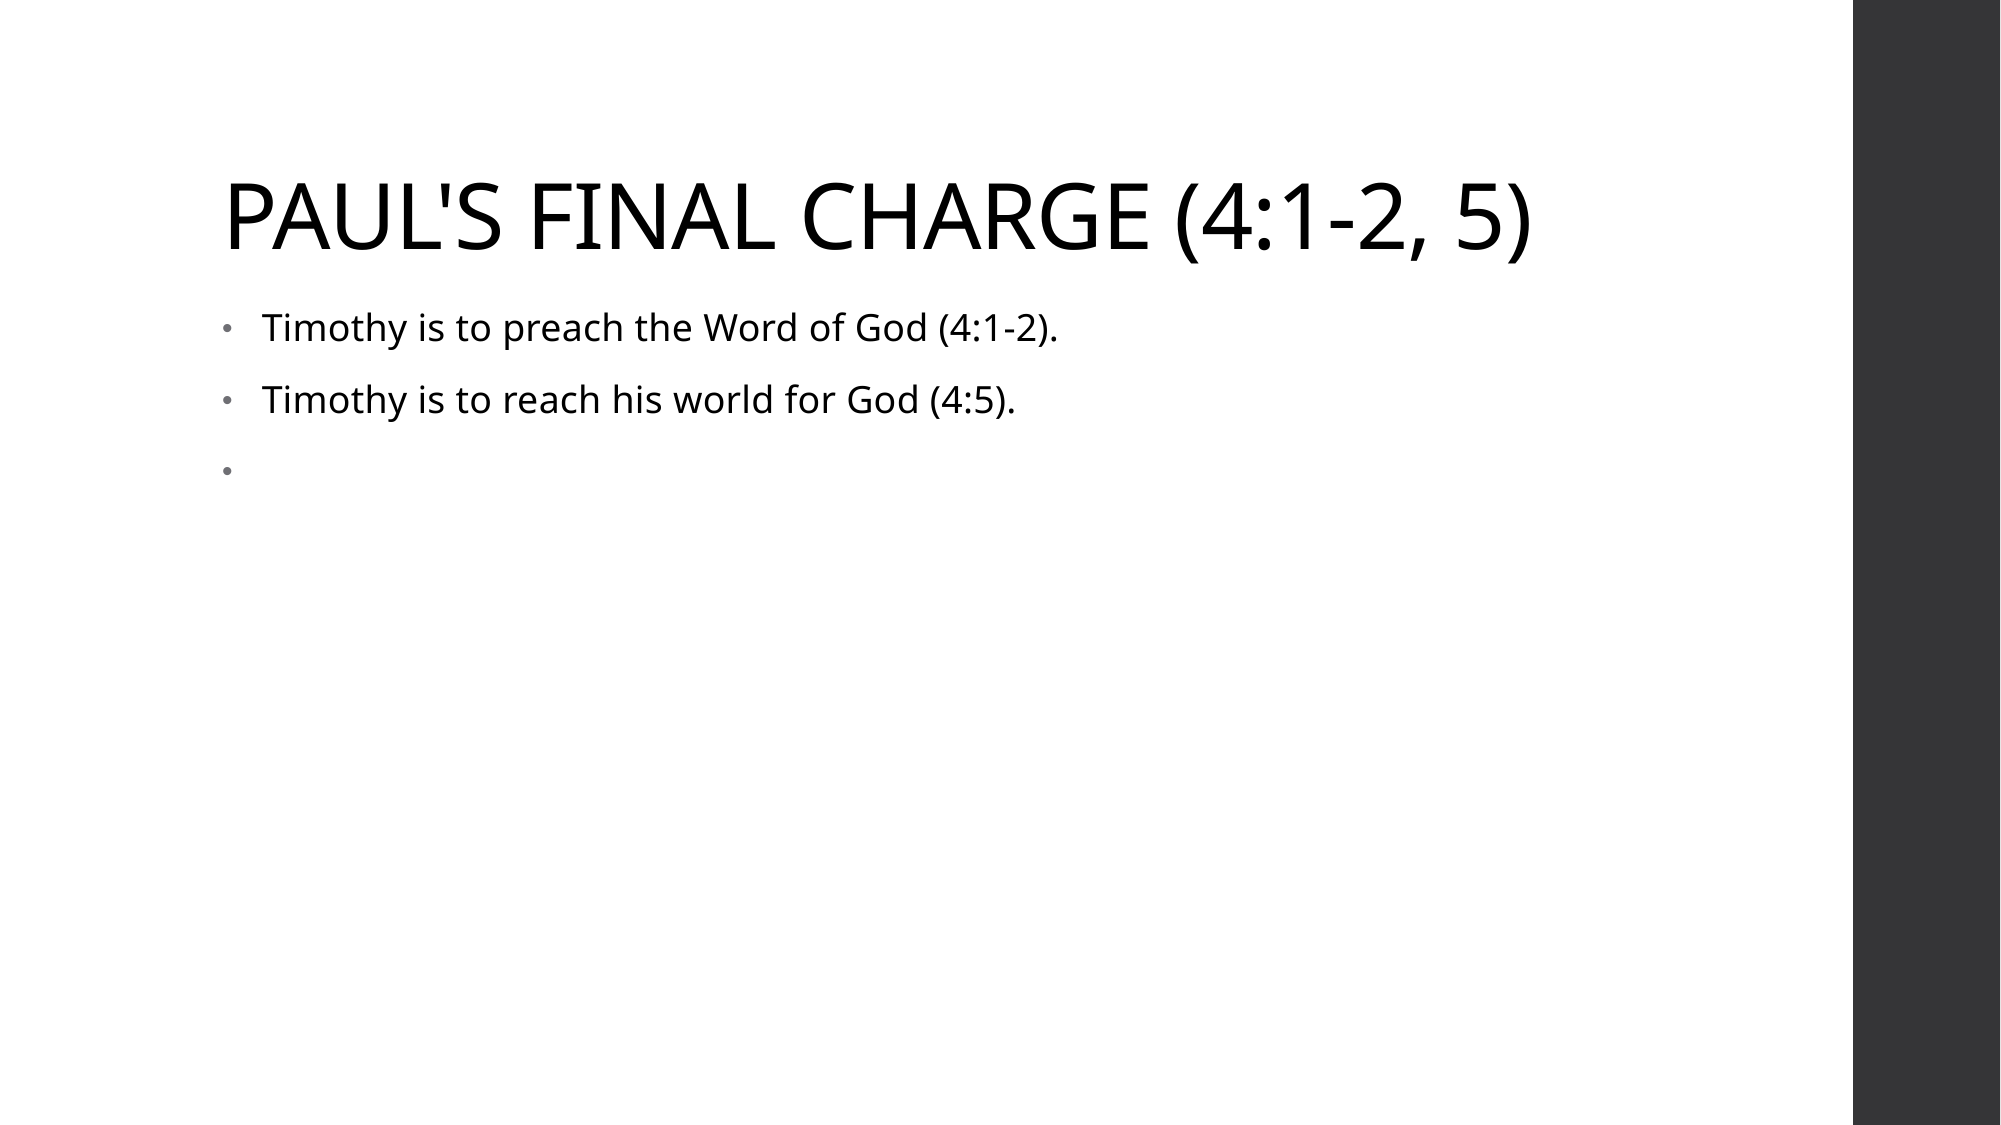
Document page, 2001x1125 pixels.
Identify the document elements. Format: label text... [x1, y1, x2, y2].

list Timothy is to preach the Word of God (4:1-2). Timothy is to reach his world for God (4:5). [206, 299, 1617, 1014]
title PAUL'S FINAL CHARGE (4:1-2, 5) [206, 60, 1797, 278]
